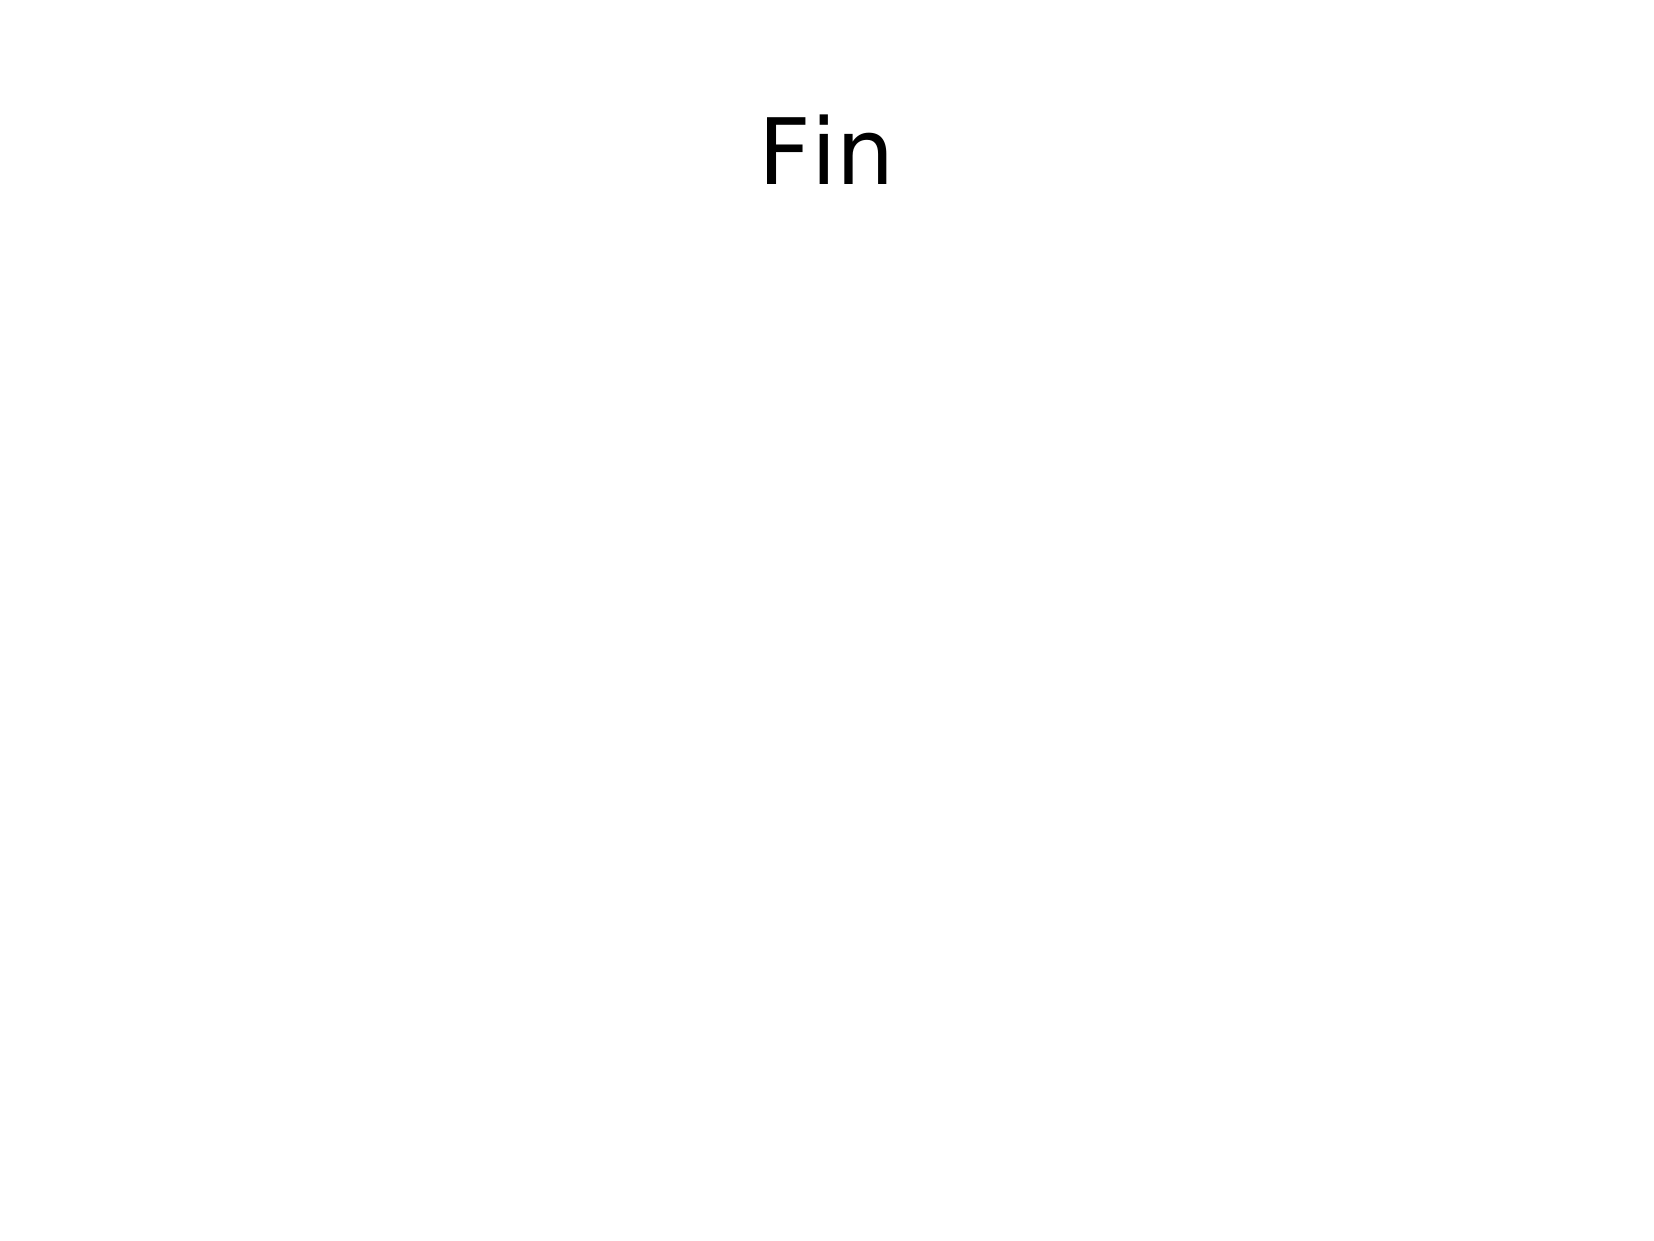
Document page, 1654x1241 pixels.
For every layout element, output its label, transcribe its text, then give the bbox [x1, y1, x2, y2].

title Fin [82, 56, 1571, 250]
